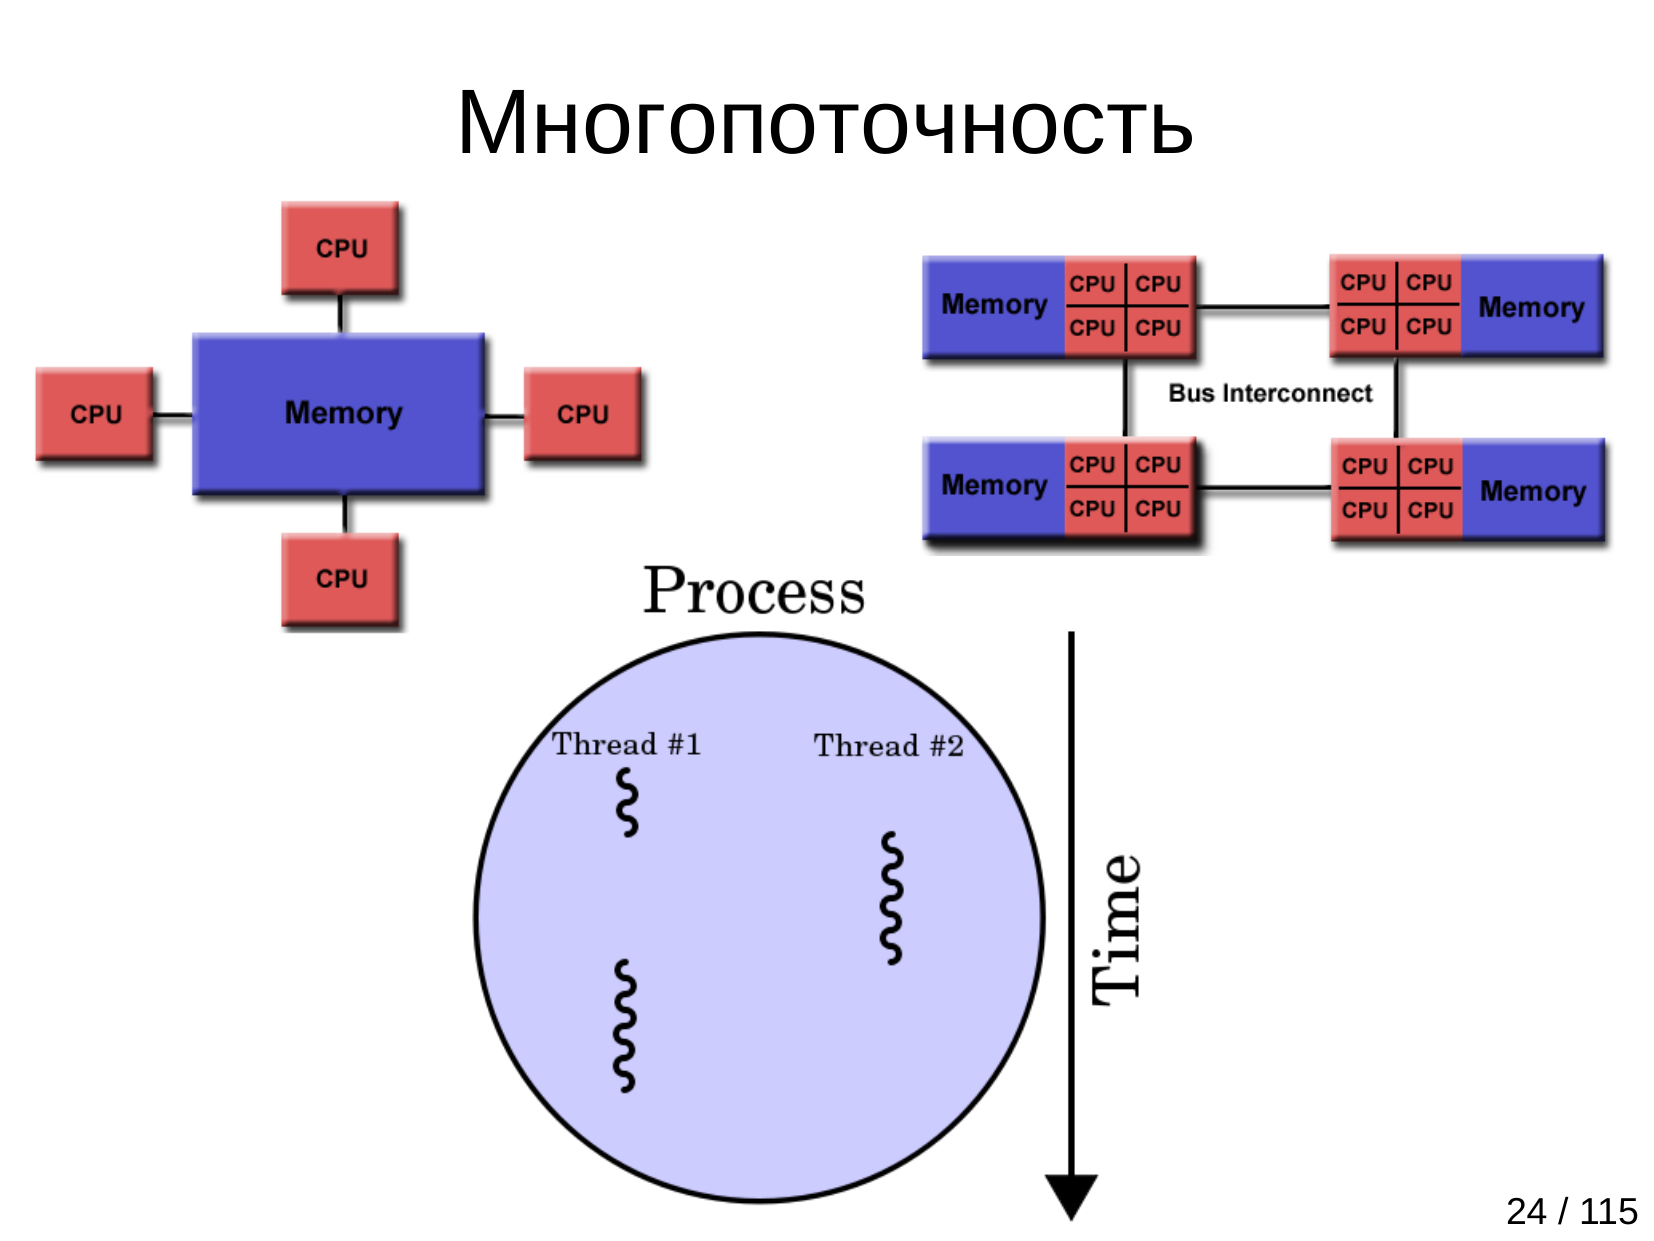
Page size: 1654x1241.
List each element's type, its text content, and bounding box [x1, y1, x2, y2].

text_box Многопоточность [82, 49, 1571, 190]
text_box <number> / 115 [1380, 1183, 1654, 1241]
picture [14, 192, 1643, 1234]
